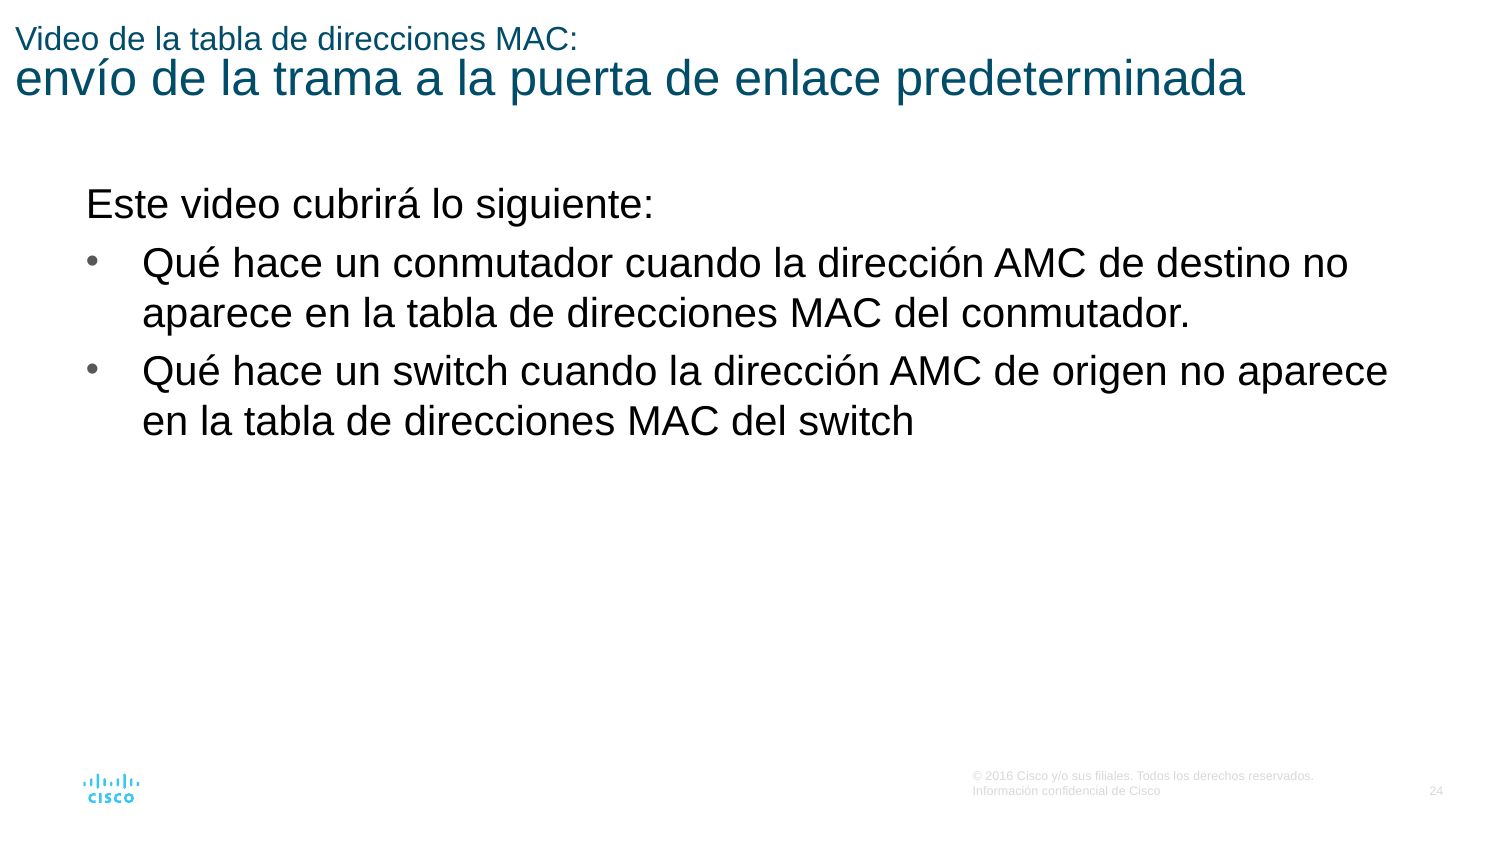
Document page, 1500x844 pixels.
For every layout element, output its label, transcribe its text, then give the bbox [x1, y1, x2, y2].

title Video de la tabla de direcciones MAC: envío de la trama a la puerta de enlace predeterminada [0, 5, 1369, 126]
list Este video cubrirá lo siguiente: Qué hace un conmutador cuando la dirección AMC de destino no aparece en la tabla de direcciones MAC del conmutador. Qué hace un switch cuando la dirección AMC de origen no aparece en la tabla de direcciones MAC del switch [70, 169, 1430, 674]
